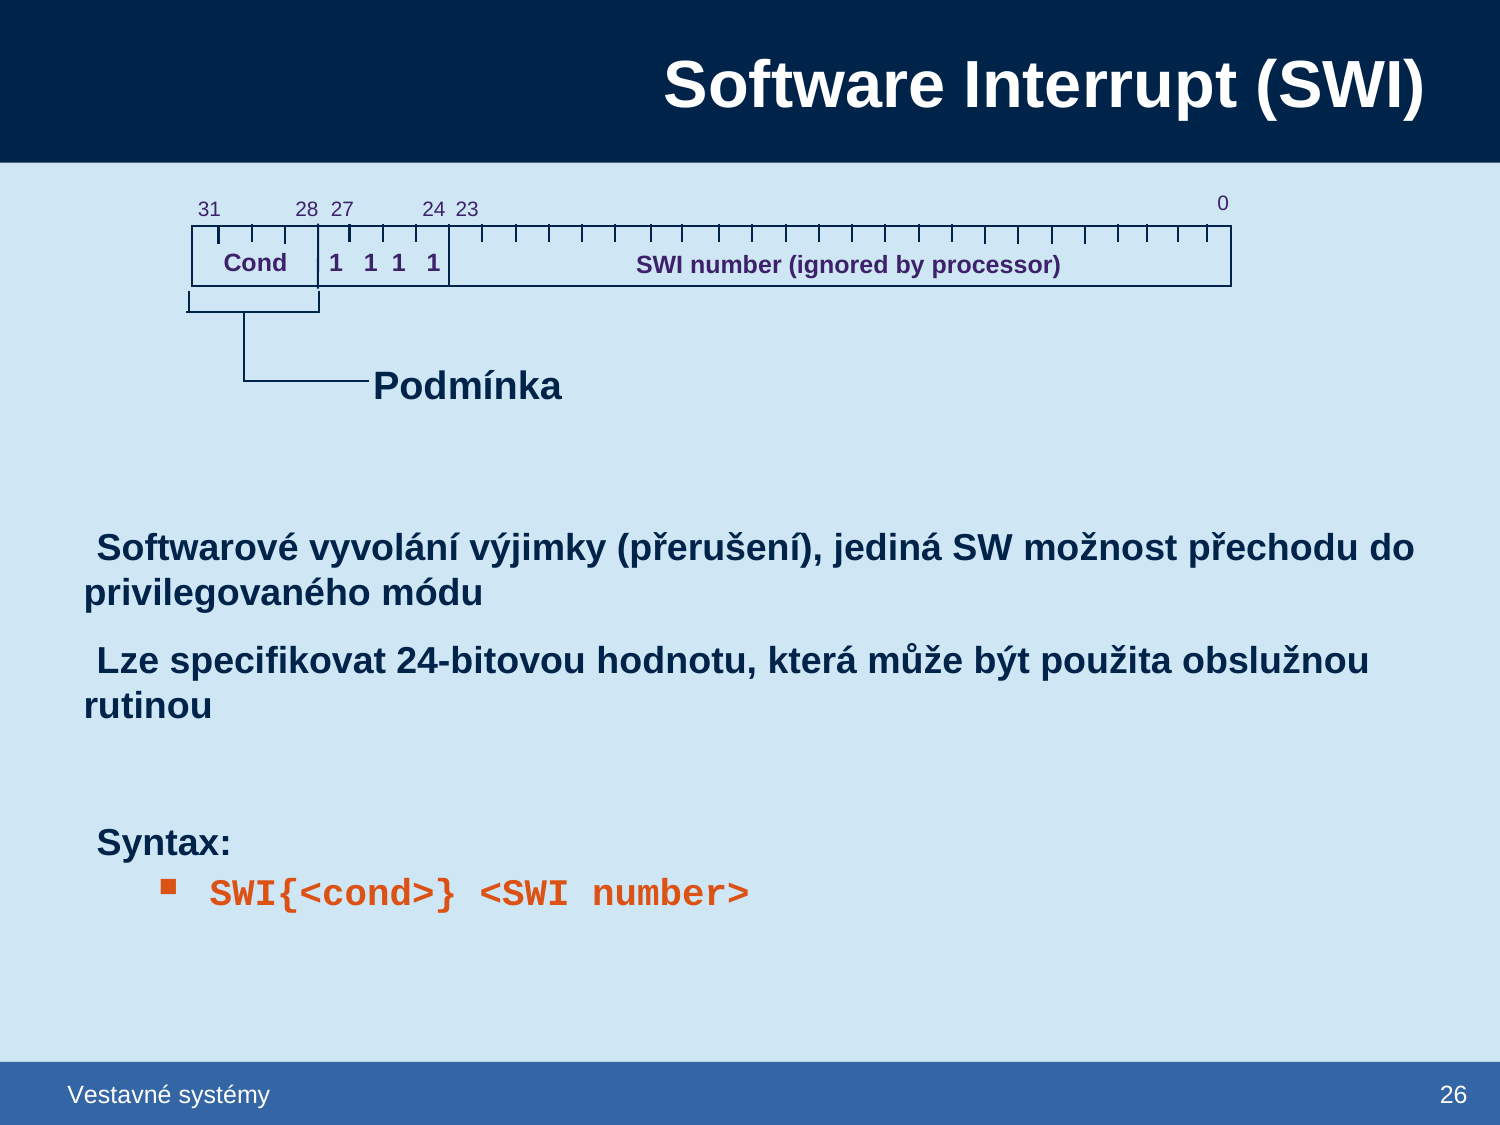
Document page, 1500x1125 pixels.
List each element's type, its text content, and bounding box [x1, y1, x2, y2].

text_box 24 [411, 191, 445, 225]
text_box SWI number (ignored by processor) [467, 242, 1230, 283]
list Softwarové vyvolání výjimky (přerušení), jediná SW možnost přechodu do privilegovaného módu Lze specifikovat 24-bitovou hodnotu, která může být použita obslužnou rutinou Syntax: SWI{<cond>} <SWI number> [50, 410, 1450, 1026]
text_box 23 [445, 191, 490, 225]
text_box 0 [1207, 185, 1240, 219]
text_box Cond 1 1 1 1 [193, 241, 490, 281]
text_box 27 [320, 191, 365, 225]
text_box Podmínka [362, 355, 753, 413]
title Software Interrupt (SWI) [324, 0, 1443, 163]
text_box 31 [187, 191, 245, 225]
text_box 28 [285, 191, 320, 225]
